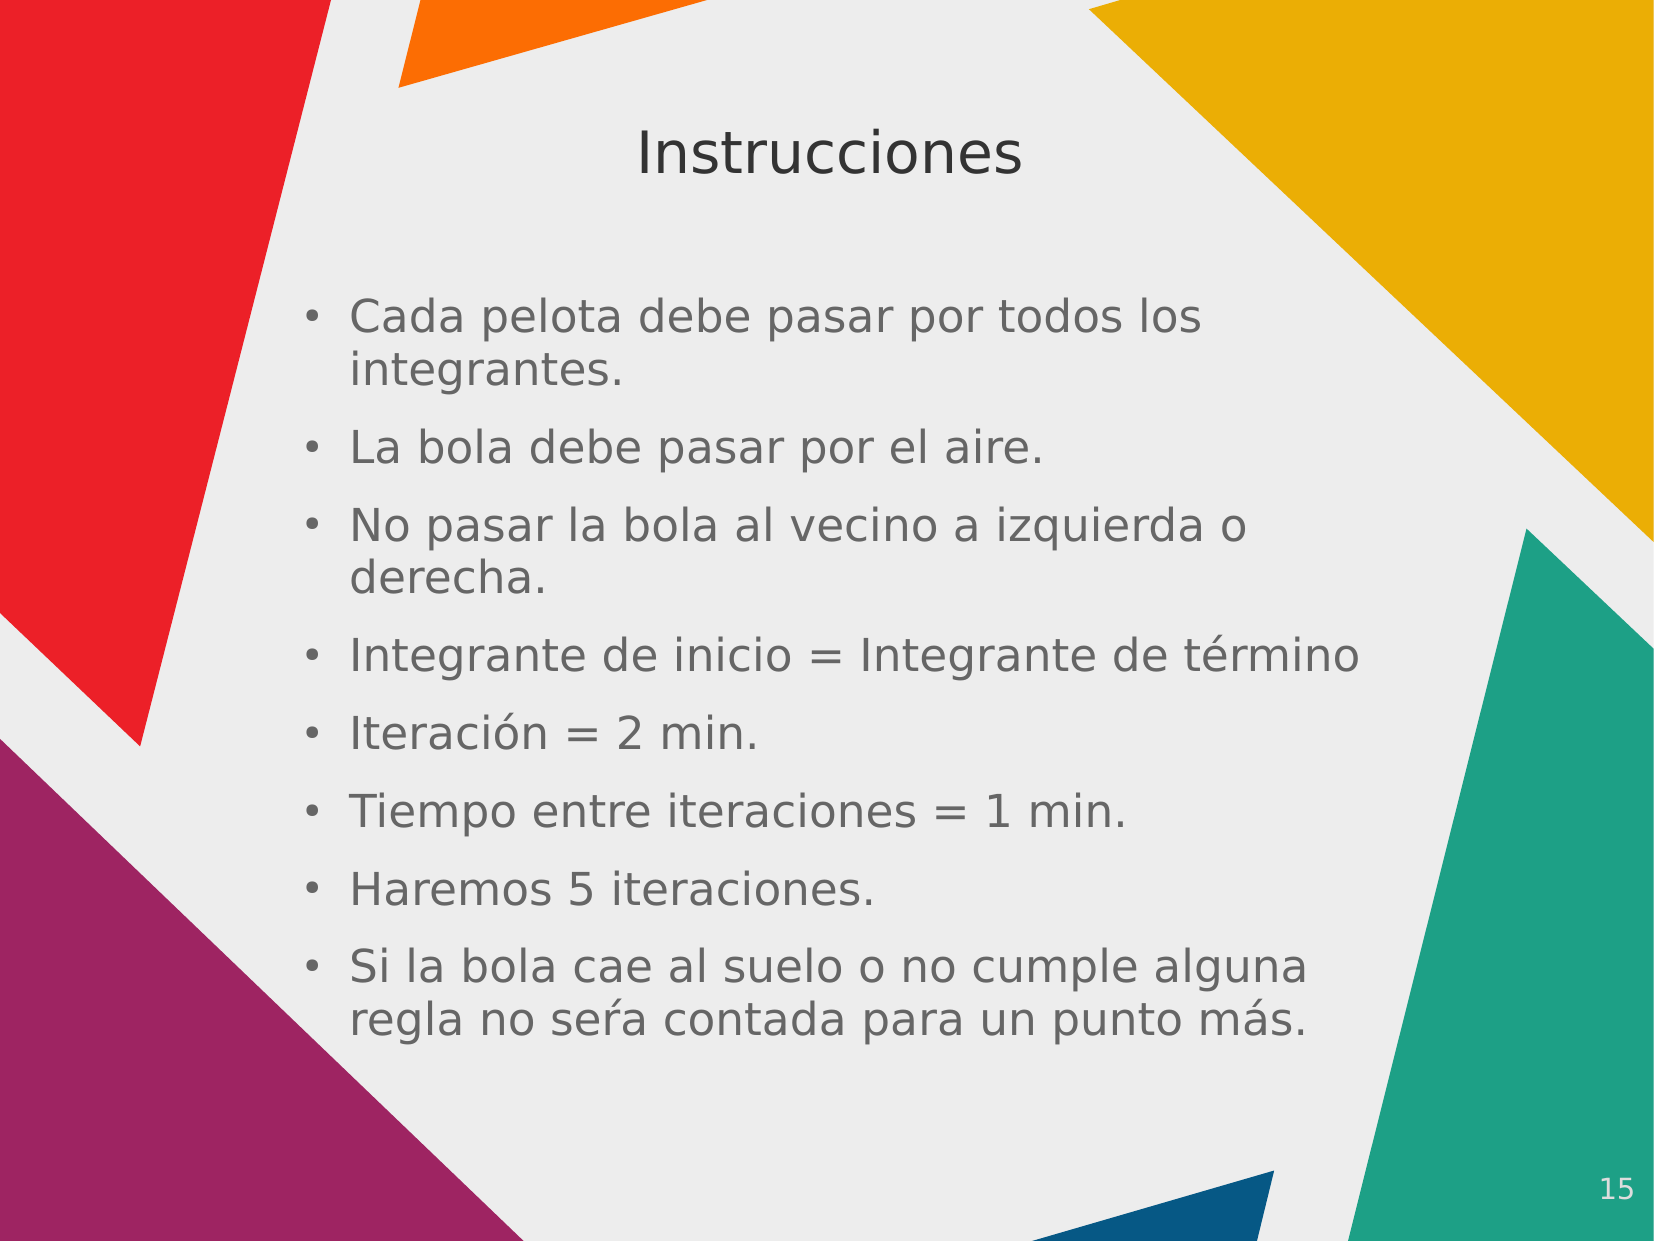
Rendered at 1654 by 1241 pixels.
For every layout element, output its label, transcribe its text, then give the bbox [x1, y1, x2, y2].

list Cada pelota debe pasar por todos los integrantes. La bola debe pasar por el aire. No pasar la bola al vecino a izquierda o derecha. Integrante de inicio = Integrante de término Iteración = 2 min. Tiempo entre iteraciones = 1 min. Haremos 5 iteraciones. Si la bola cae al suelo o no cumple alguna regla no seŕa contada para un punto más. [289, 290, 1372, 1090]
title Instrucciones [289, 49, 1372, 257]
